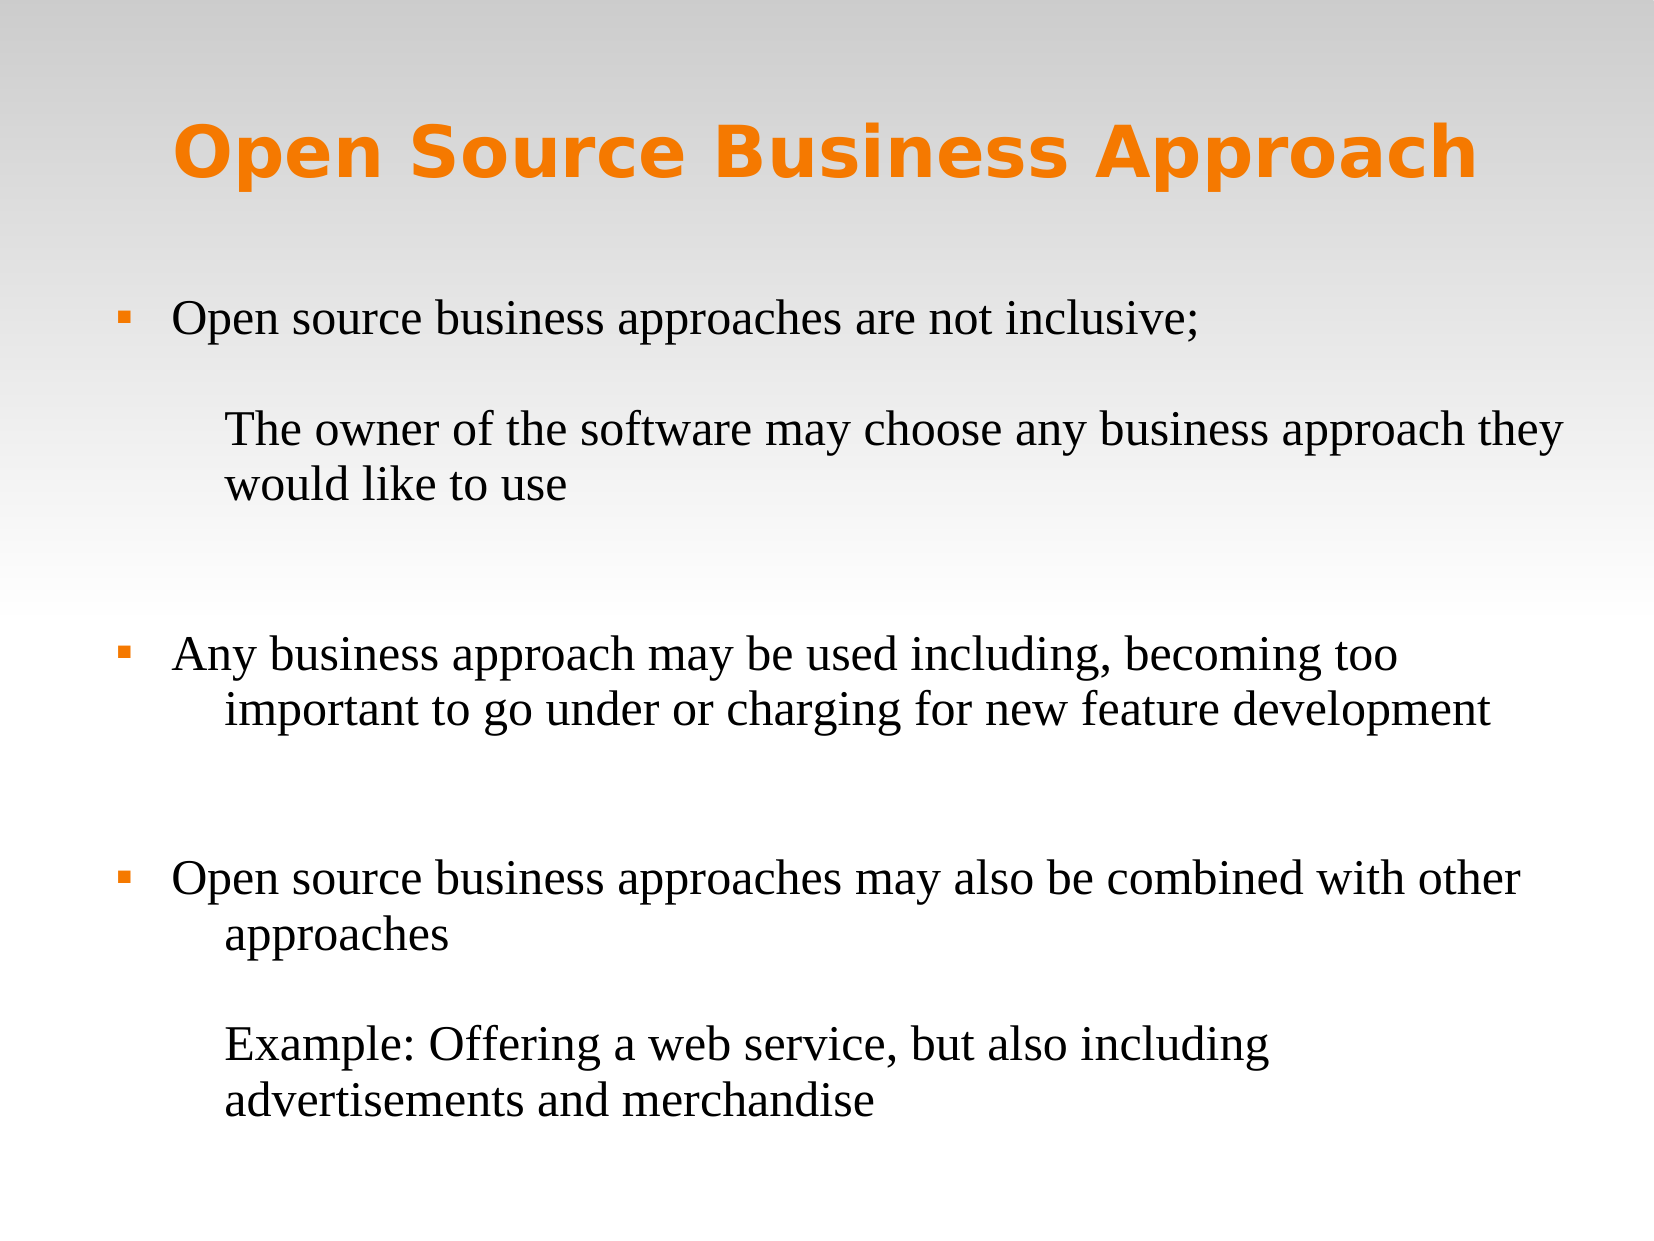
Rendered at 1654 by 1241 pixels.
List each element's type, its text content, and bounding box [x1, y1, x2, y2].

list Open source business approaches are not inclusive; The owner of the software may choose any business approach they would like to use Any business approach may be used including, becoming too important to go under or charging for new feature development Open source business approaches may also be combined with other approaches Example: Offering a web service, but also including advertisements and merchandise [82, 290, 1571, 1195]
title Open Source Business Approach [82, 49, 1571, 257]
